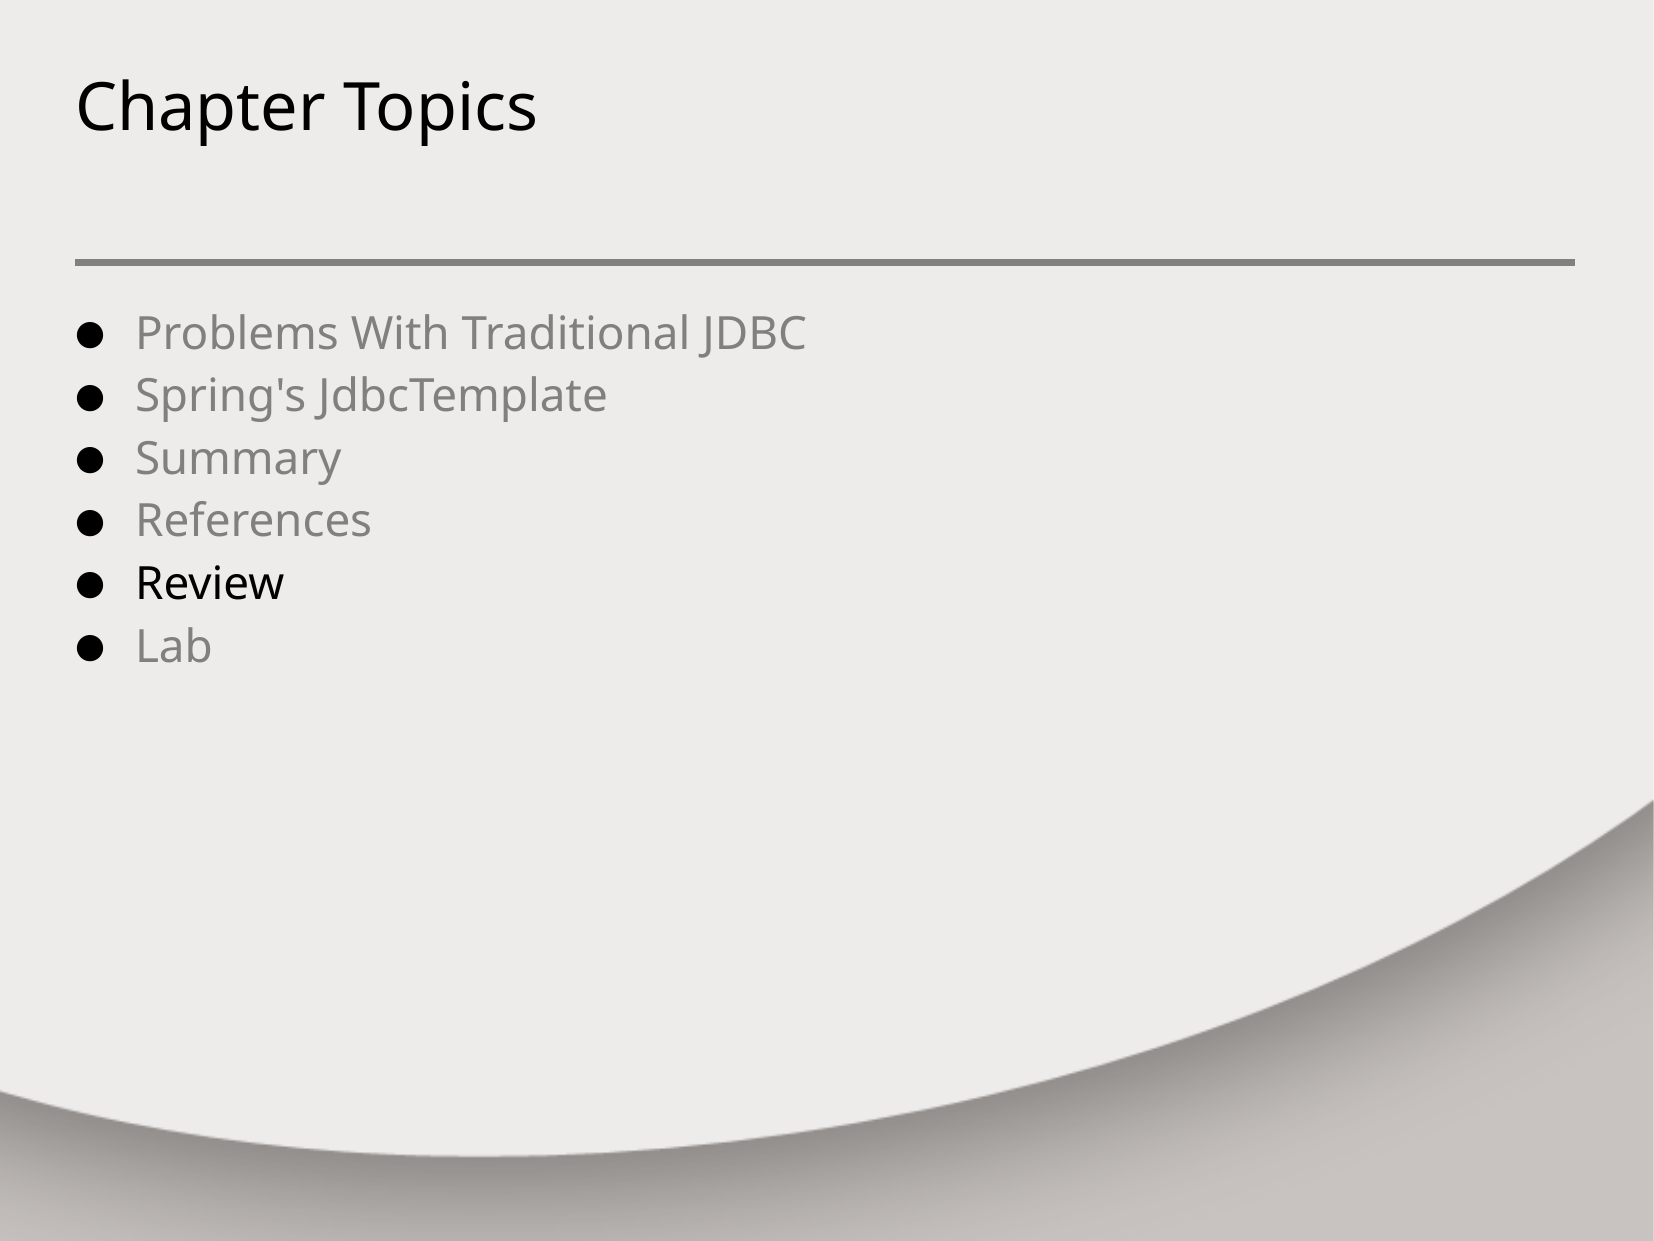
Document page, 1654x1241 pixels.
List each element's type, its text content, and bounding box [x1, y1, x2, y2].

picture [0, 0, 1654, 1241]
list Problems With Traditional JDBC Spring's JdbcTemplate Summary References Review Lab [75, 300, 1576, 1163]
title Chapter Topics [75, 75, 1576, 226]
